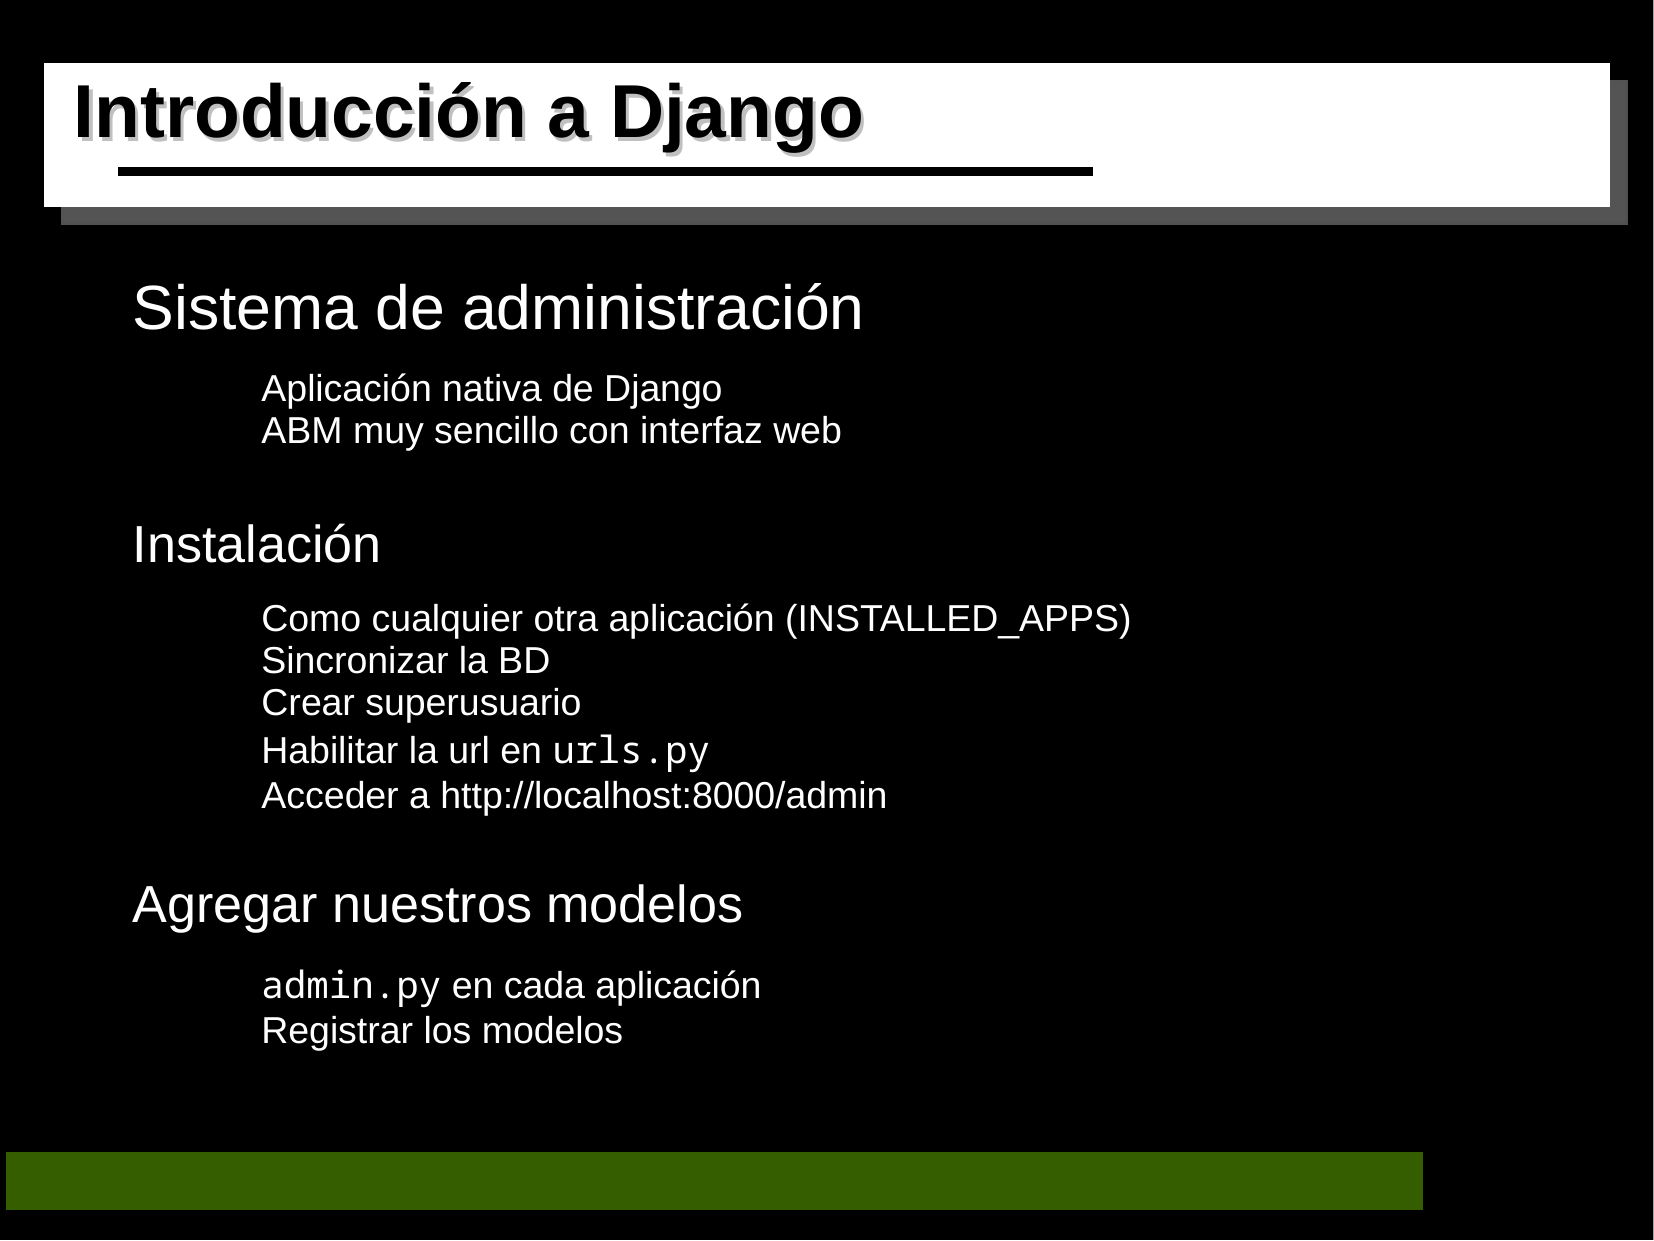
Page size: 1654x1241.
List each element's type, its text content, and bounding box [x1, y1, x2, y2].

text_box Aplicación nativa de Django ABM muy sencillo con interfaz web [236, 360, 1447, 460]
text_box Agregar nuestros modelos [118, 868, 759, 941]
text_box admin.py en cada aplicación Registrar los modelos [236, 950, 1447, 1094]
text_box Instalación [118, 507, 397, 581]
text_box Introducción a Django [59, 62, 894, 184]
text_box [5, 1151, 1424, 1211]
text_box Sistema de administración [118, 265, 881, 351]
text_box Como cualquier otra aplicación (INSTALLED_APPS) Sincronizar la BD Crear superusuario Habilitar la url en urls.py Acceder a http://localhost:8000/admin [236, 590, 1447, 817]
text_box [44, 63, 1610, 207]
